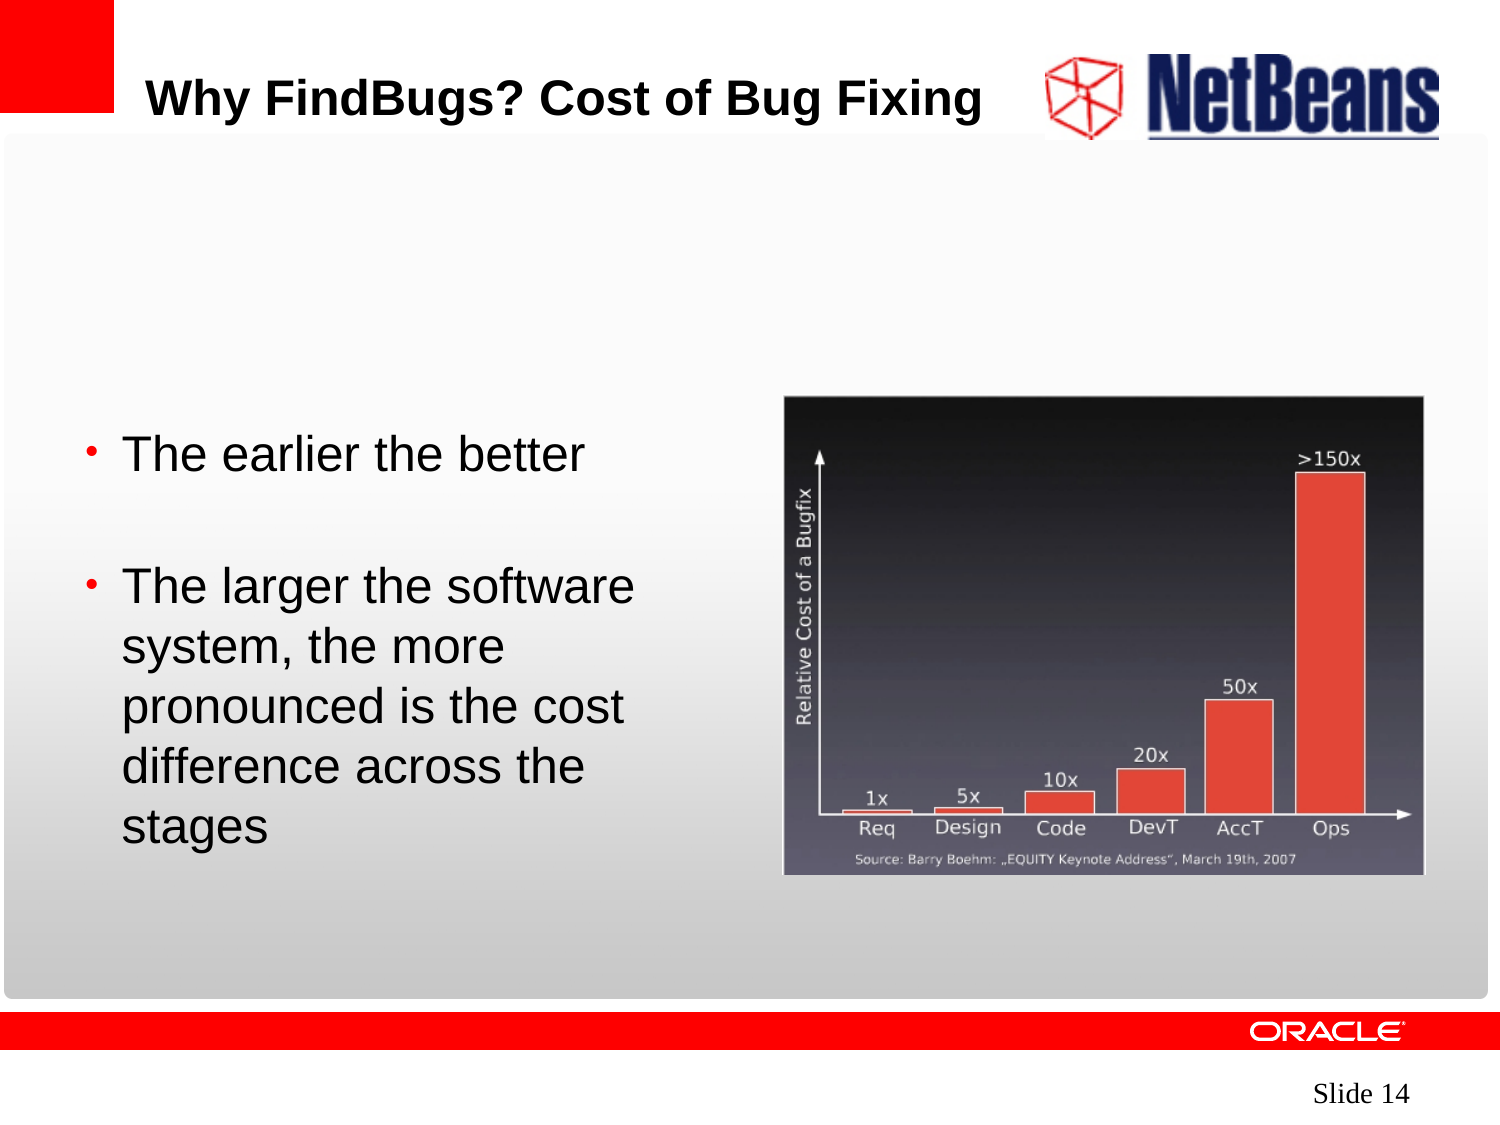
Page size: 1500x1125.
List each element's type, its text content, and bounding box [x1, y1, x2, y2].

list The earlier the better The larger the software system, the more pronounced is the cost difference across the stages [84, 421, 728, 921]
picture [0, 0, 114, 113]
title Why FindBugs? Cost of Bug Fixing [130, 38, 1032, 153]
picture [4, 54, 1488, 999]
picture [0, 1012, 1500, 1050]
